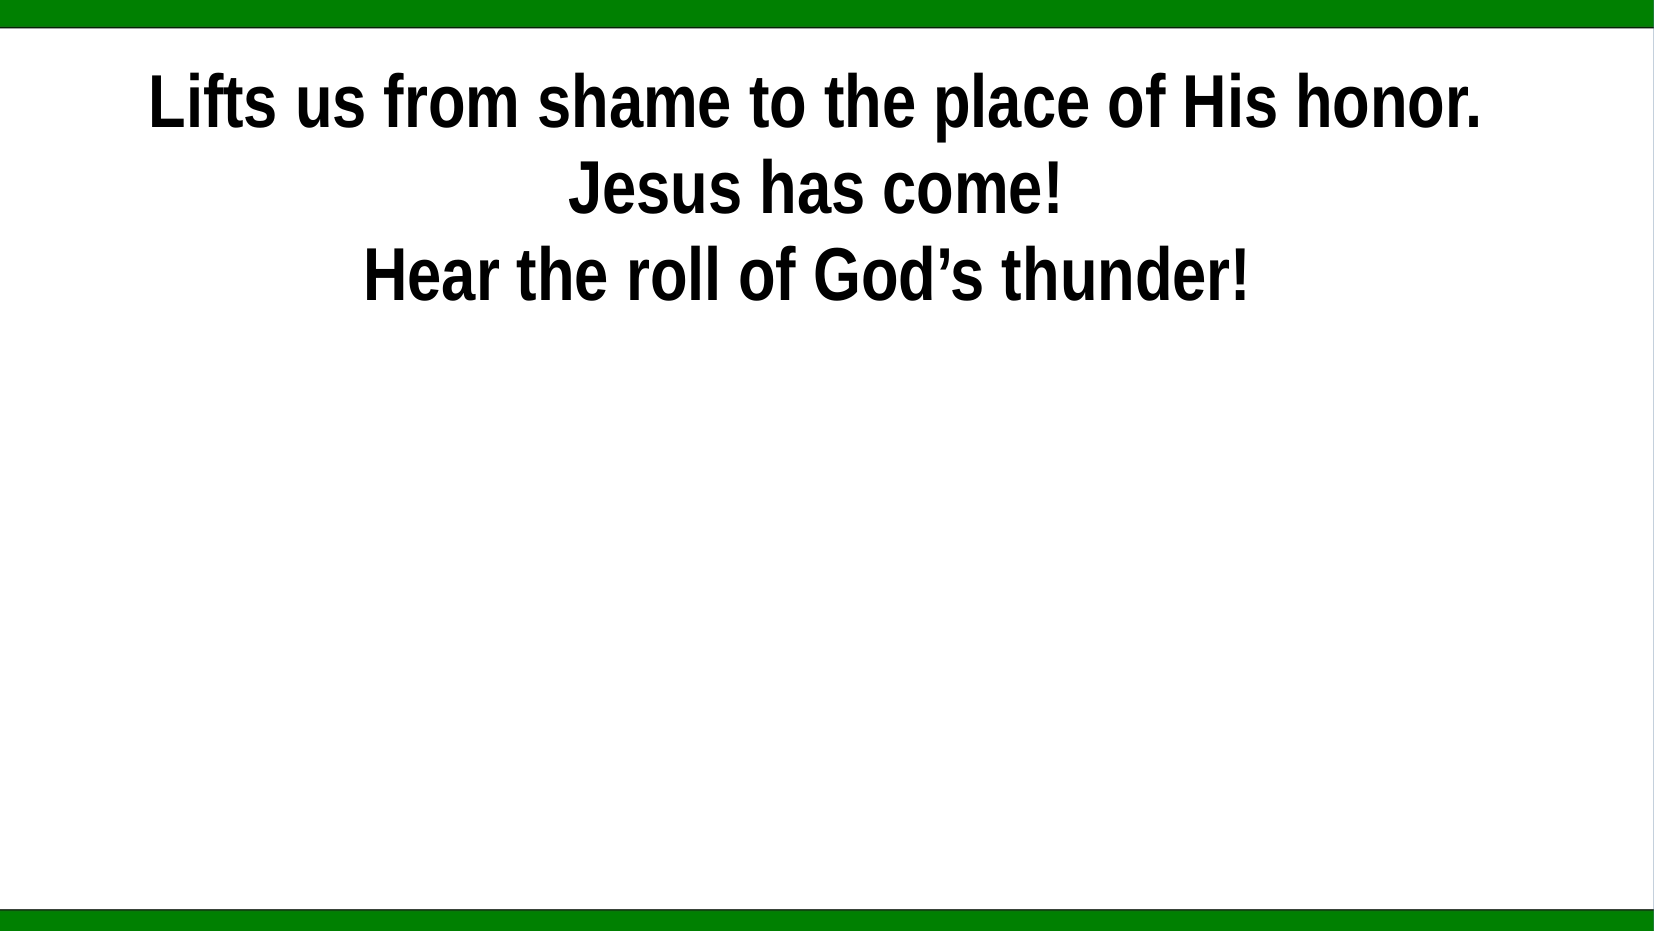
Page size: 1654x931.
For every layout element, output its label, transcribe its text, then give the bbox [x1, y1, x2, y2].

text_box Lifts us from shame to the place of His honor. Jesus has come! Hear the roll of God’s thunder! [65, 49, 1566, 361]
picture [0, 0, 1654, 931]
